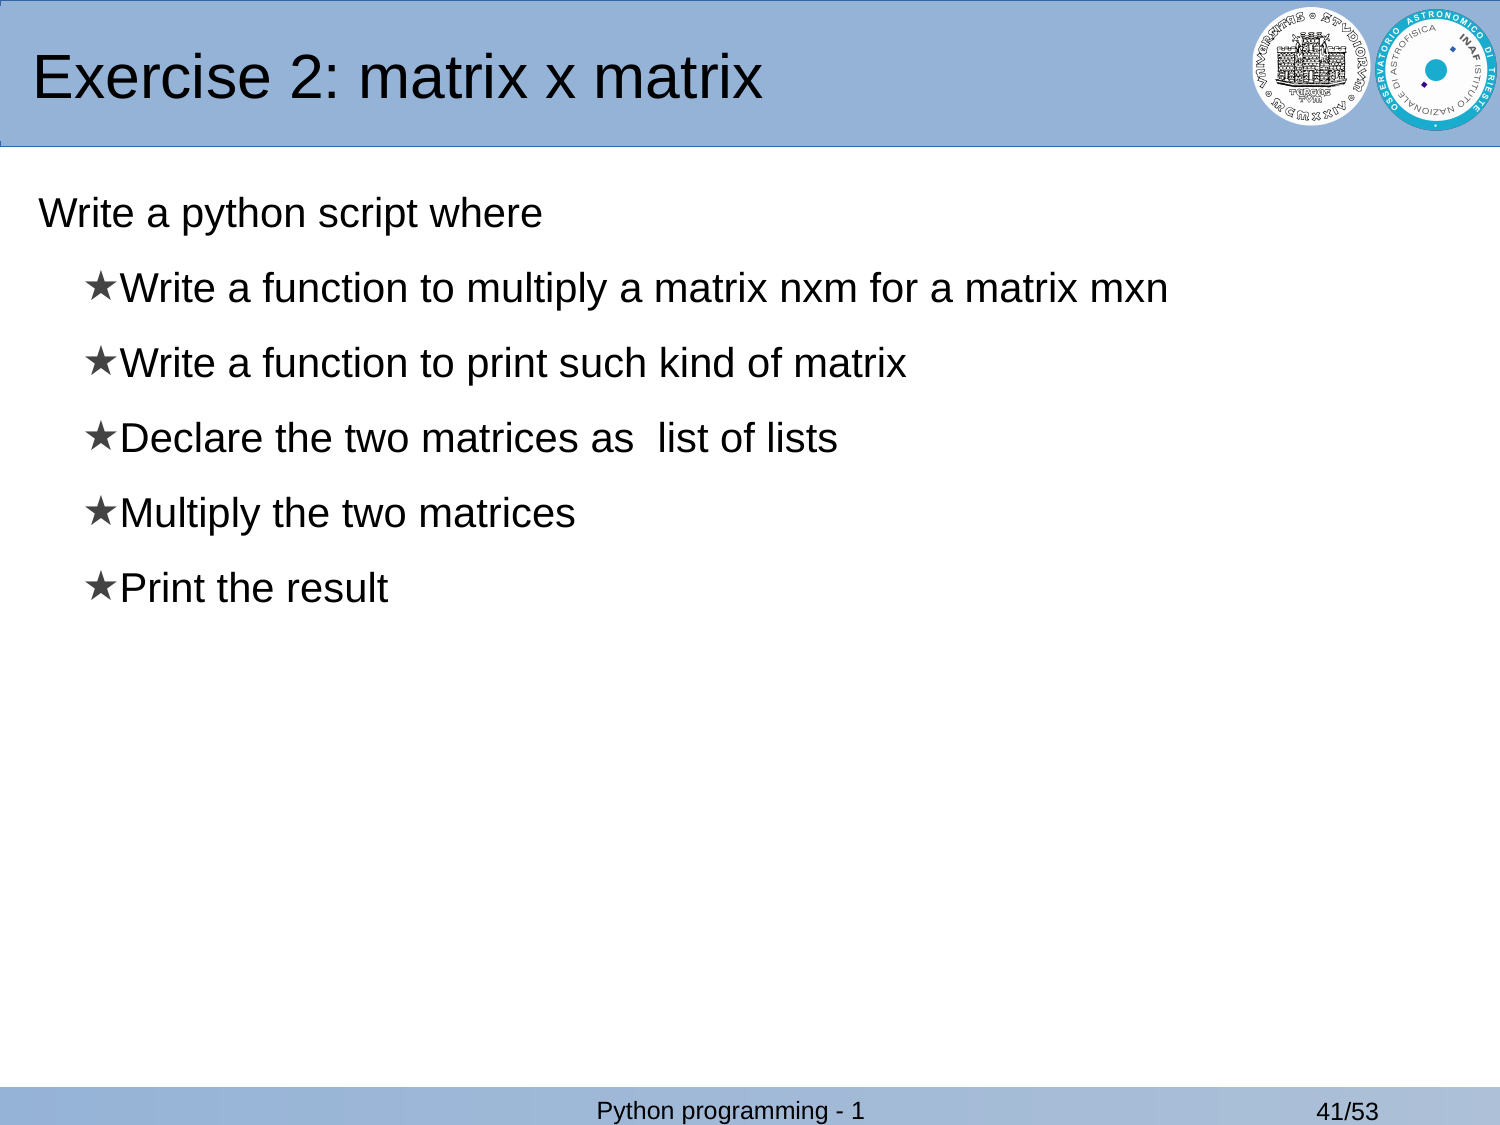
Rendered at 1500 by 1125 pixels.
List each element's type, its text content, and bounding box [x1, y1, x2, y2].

list Write a python script where Write a function to multiply a matrix nxm for a matrix mxn Write a function to print such kind of matrix Declare the two matrices as list of lists Multiply the two matrices Print the result [23, 153, 1500, 1054]
text_box Exercise 2: matrix x matrix [0, 5, 1253, 141]
picture [1253, 0, 1500, 153]
